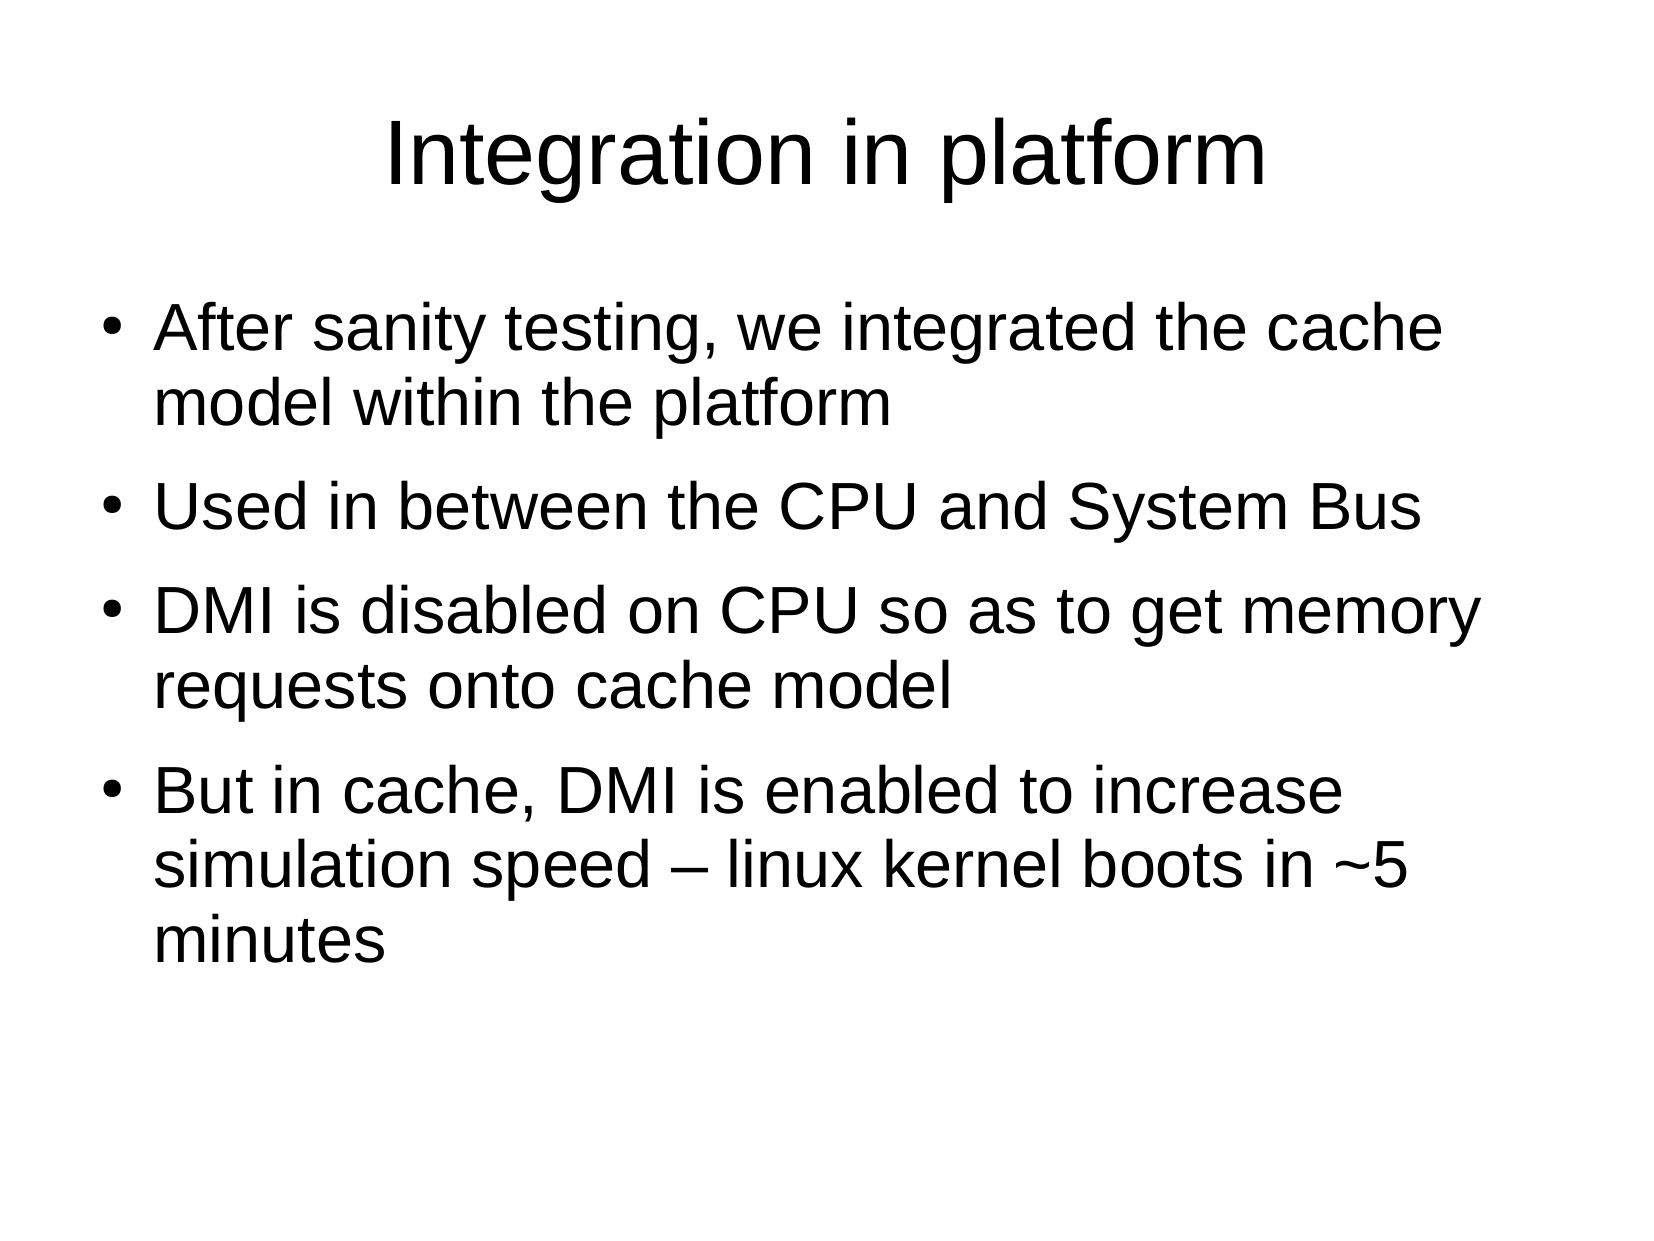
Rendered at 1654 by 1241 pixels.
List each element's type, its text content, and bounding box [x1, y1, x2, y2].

list After sanity testing, we integrated the cache model within the platform Used in between the CPU and System Bus DMI is disabled on CPU so as to get memory requests onto cache model But in cache, DMI is enabled to increase simulation speed – linux kernel boots in ~5 minutes [82, 290, 1571, 1010]
title Integration in platform [82, 49, 1571, 257]
